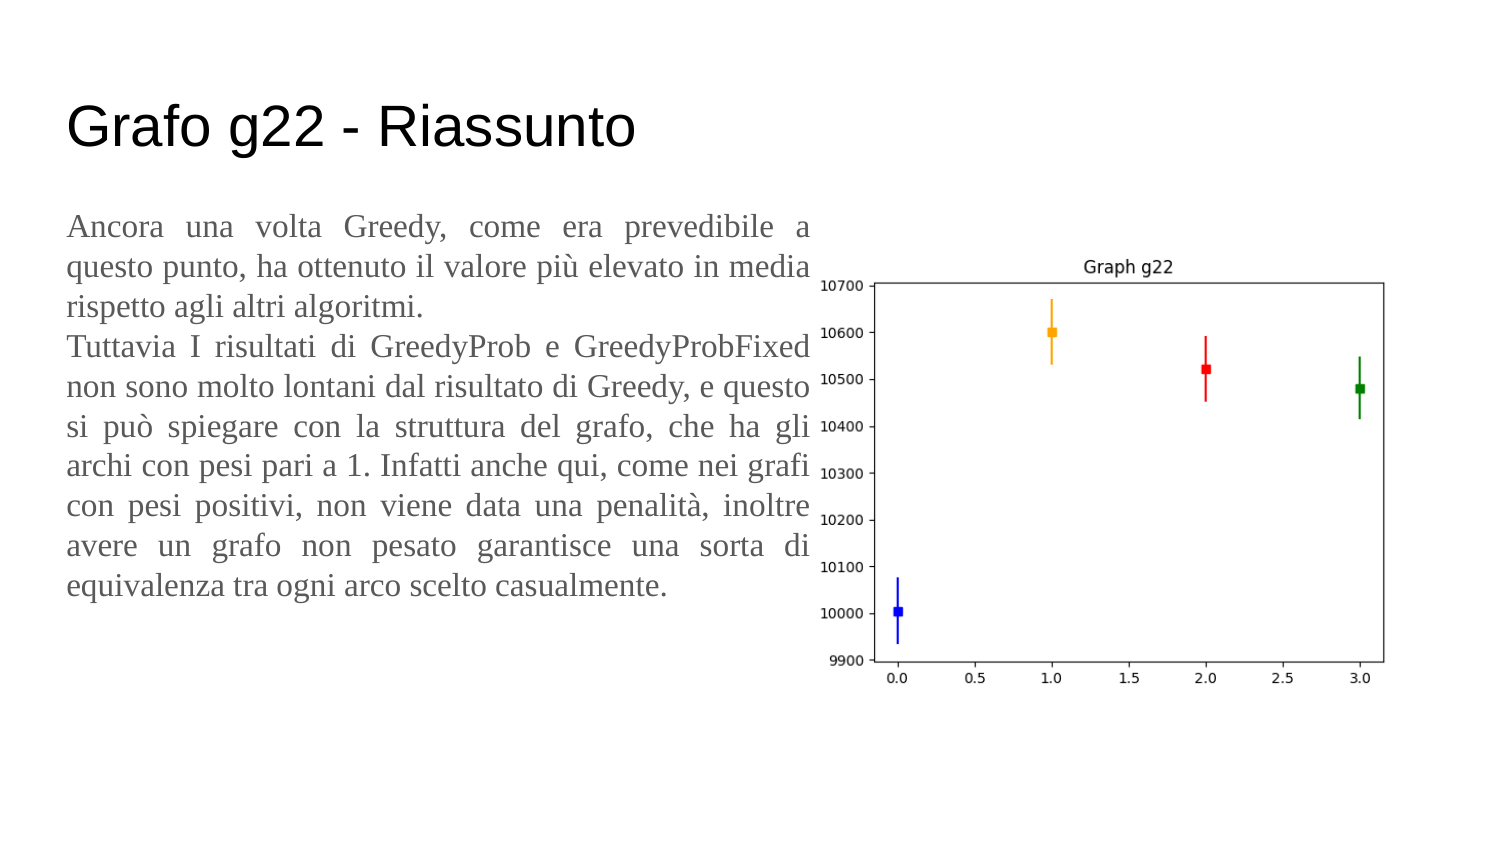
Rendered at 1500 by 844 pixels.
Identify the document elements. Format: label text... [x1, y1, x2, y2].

title Grafo g22 - Riassunto [51, 72, 1449, 167]
picture [827, 223, 1449, 716]
list Ancora una volta Greedy, come era prevedibile a questo punto, ha ottenuto il valore più elevato in media rispetto agli altri algoritmi. Tuttavia I risultati di GreedyProb e GreedyProbFixed non sono molto lontani dal risultato di Greedy, e questo si può spiegare con la struttura del grafo, che ha gli archi con pesi pari a 1. Infatti anche qui, come nei grafi con pesi positivi, non viene data una penalità, inoltre avere un grafo non pesato garantisce una sorta di equivalenza tra ogni arco scelto casualmente. [51, 189, 827, 750]
